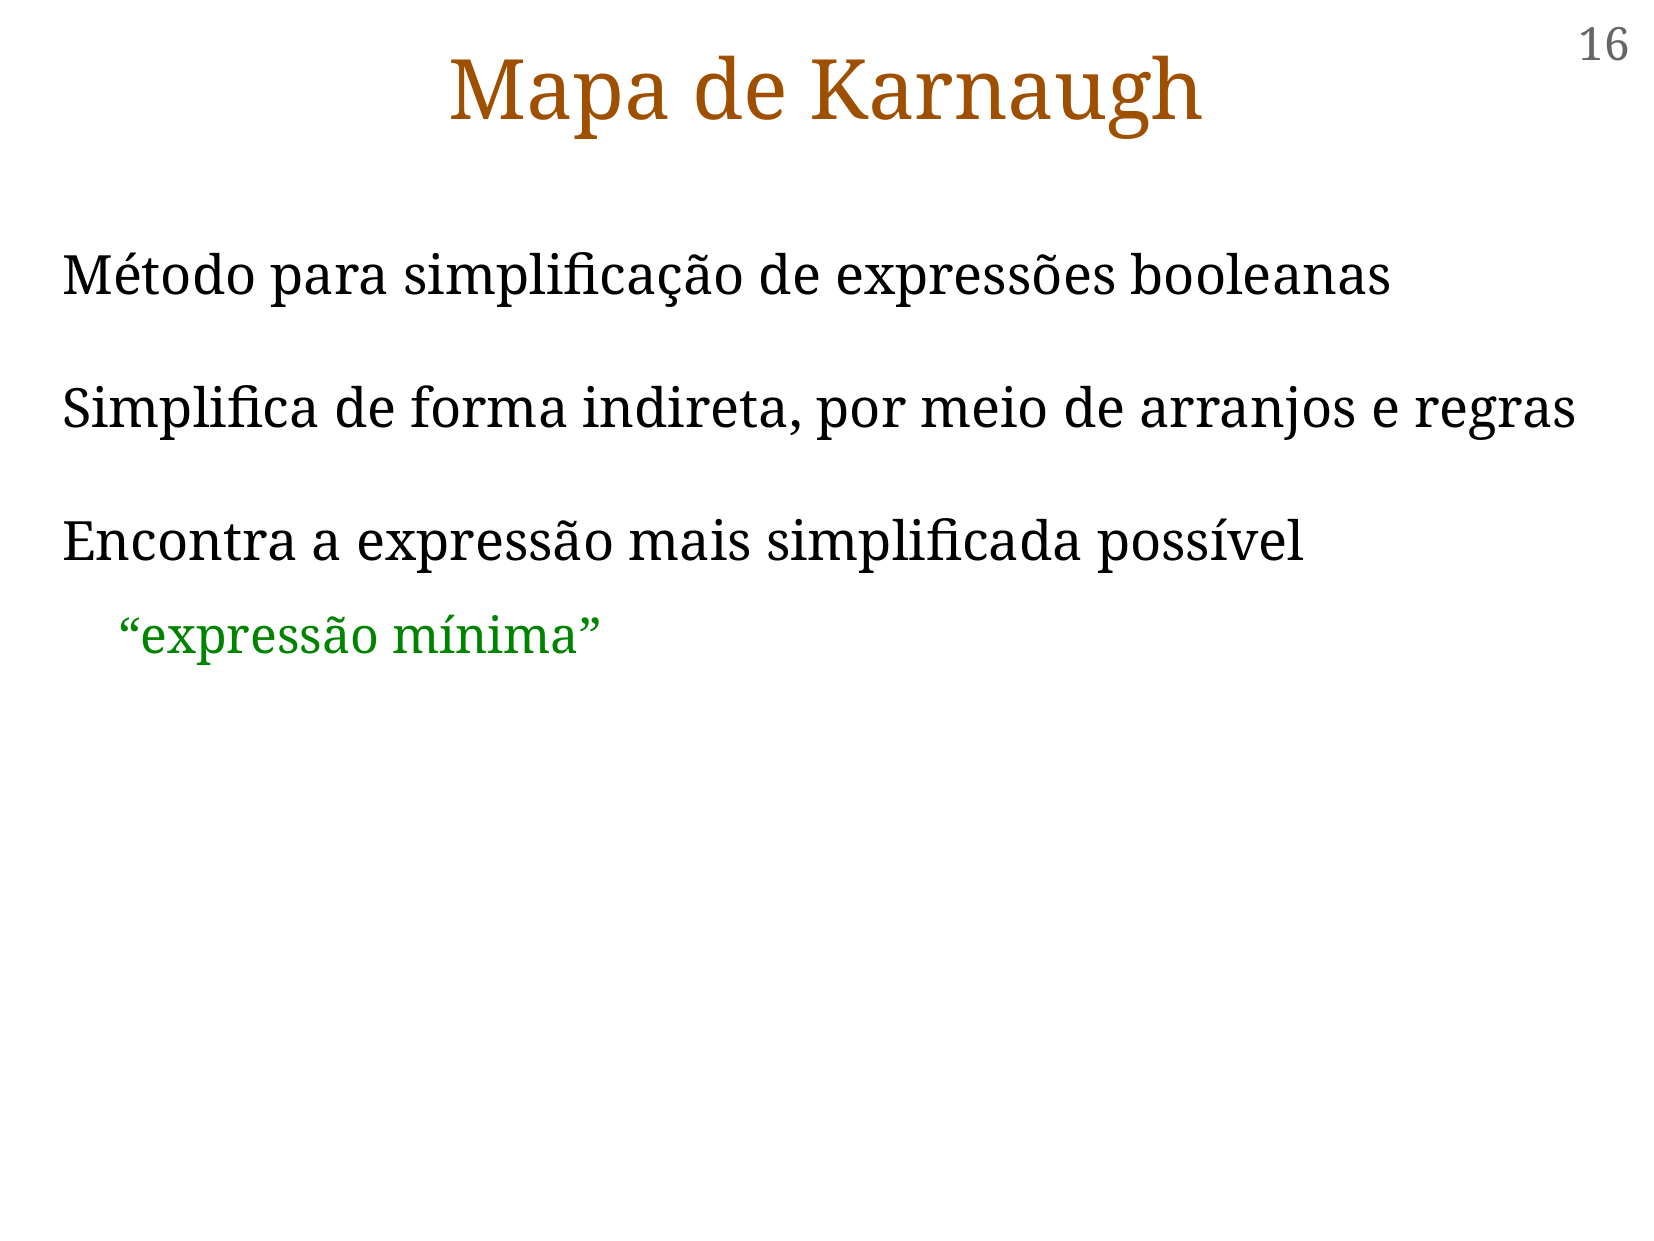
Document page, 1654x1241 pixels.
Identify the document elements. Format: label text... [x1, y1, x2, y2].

title Mapa de Karnaugh [59, 29, 1595, 148]
list Método para simplificação de expressões booleanas Simplifica de forma indireta, por meio de arranjos e regras Encontra a expressão mais simplificada possível “expressão mínima” [59, 236, 1595, 1211]
